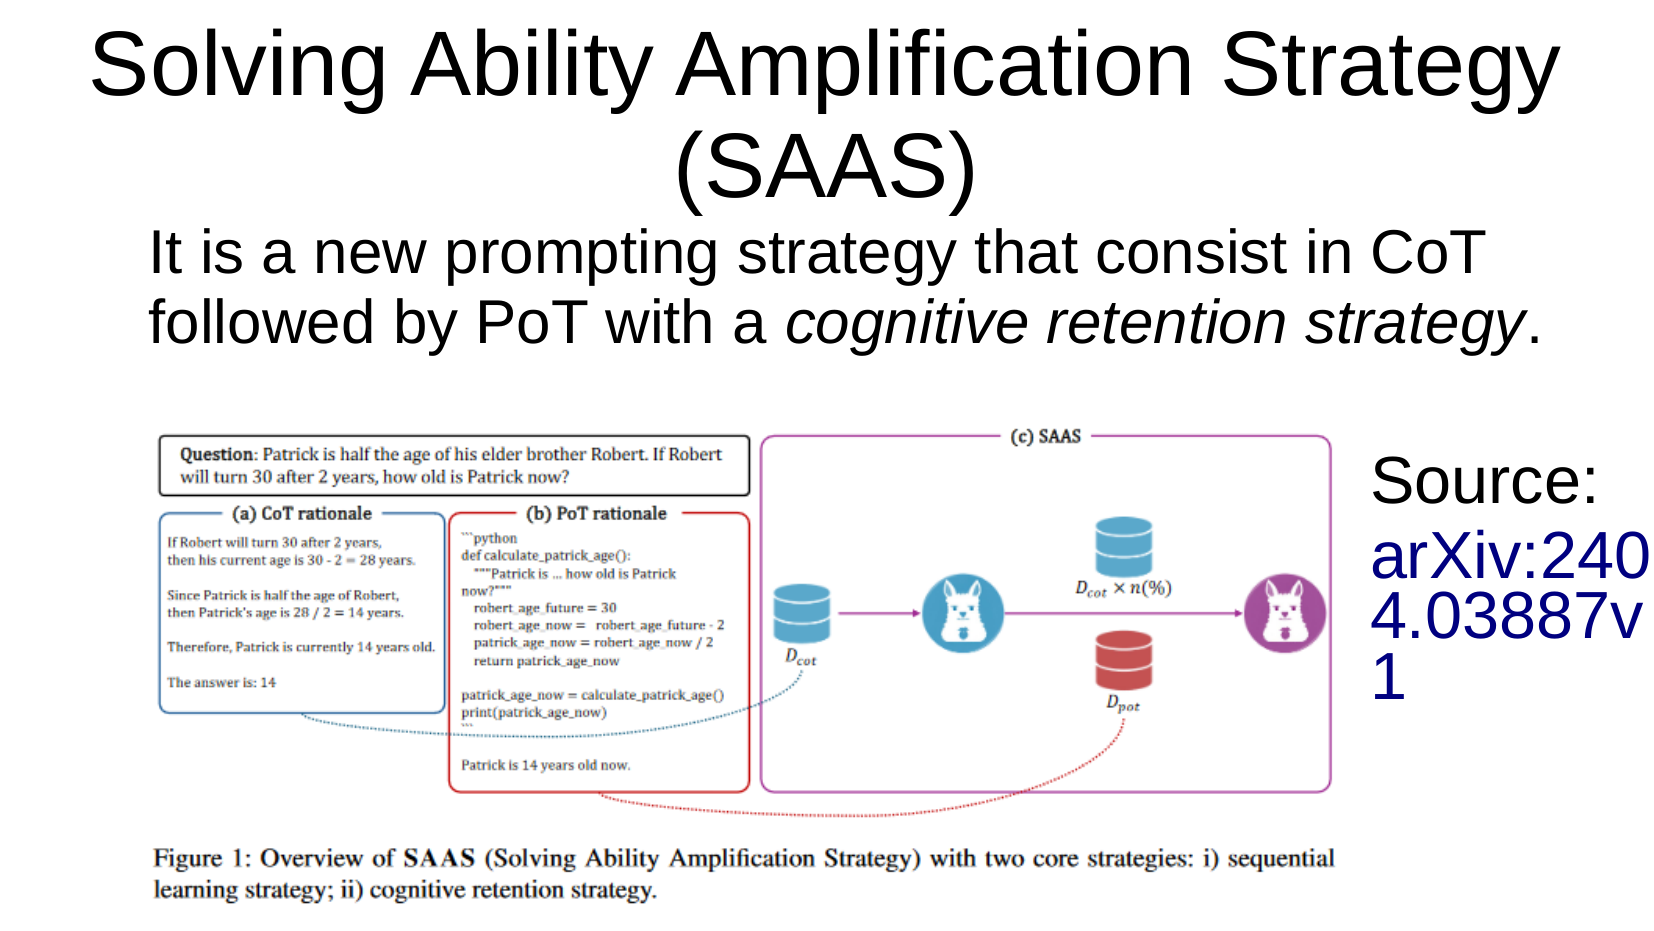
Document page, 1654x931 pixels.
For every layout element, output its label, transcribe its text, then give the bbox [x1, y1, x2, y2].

list Source: arXiv:2404.03887v1 [1299, 442, 1654, 931]
picture [147, 423, 1354, 916]
title Solving Ability Amplification Strategy (SAAS) [82, 12, 1571, 217]
list It is a new prompting strategy that consist in CoT followed by PoT with a cognitive retention strategy. [82, 217, 1571, 414]
